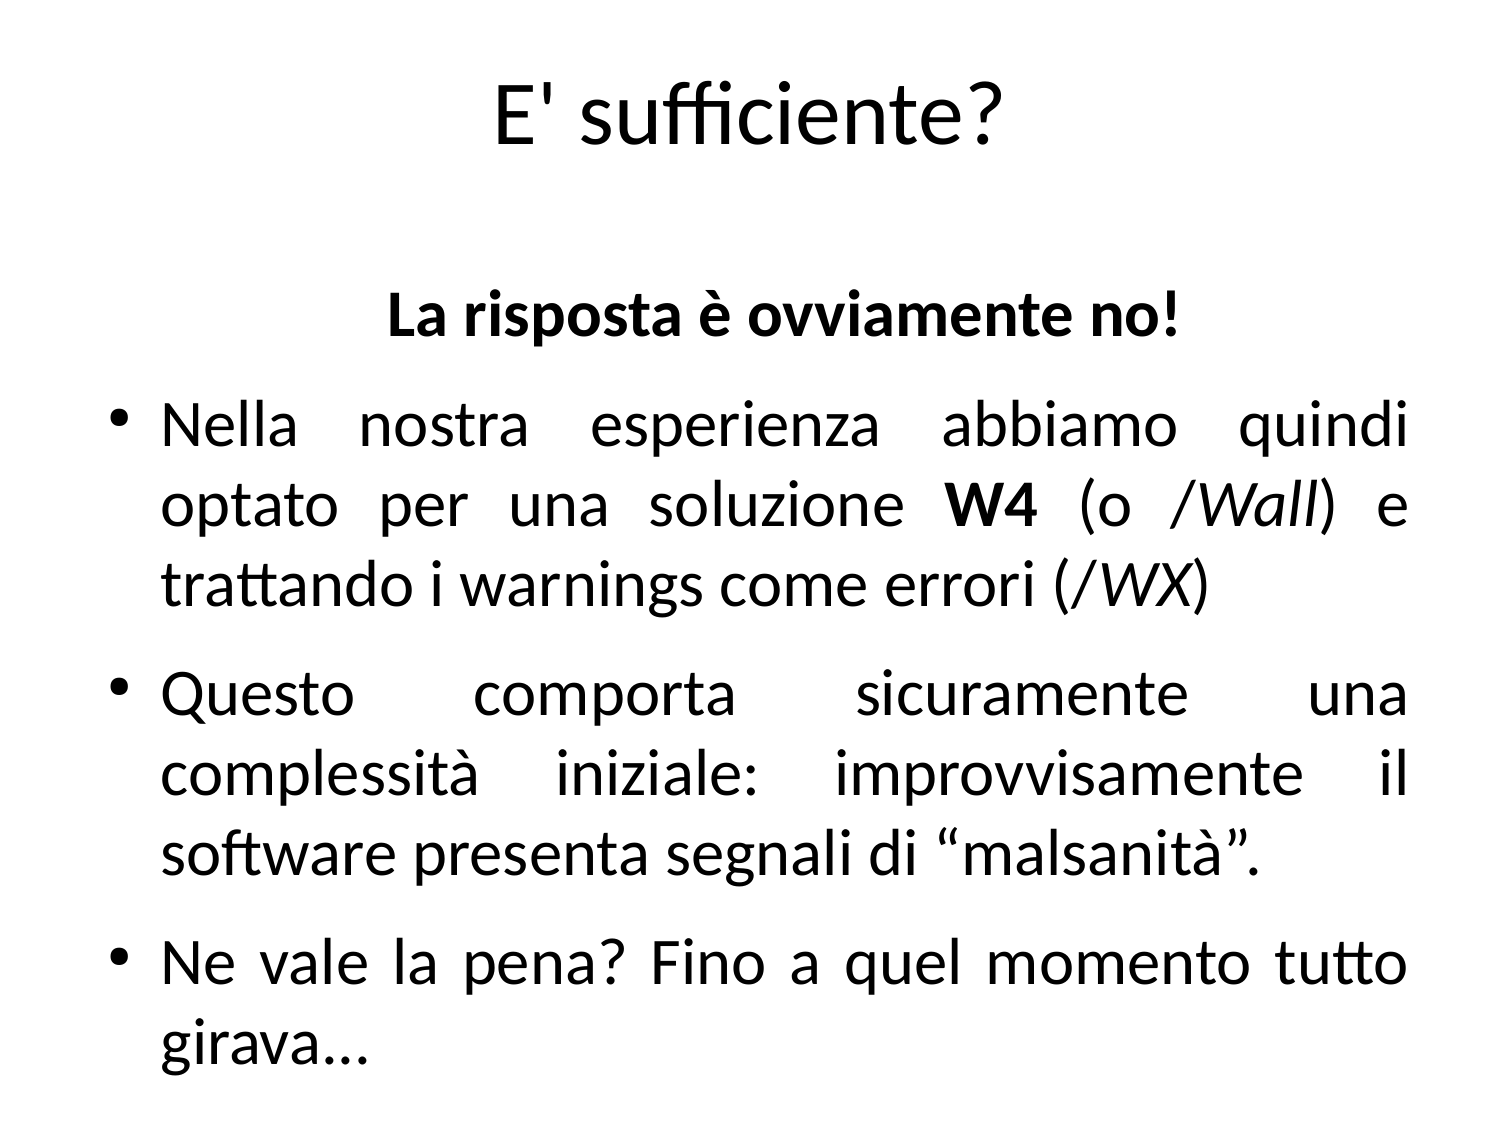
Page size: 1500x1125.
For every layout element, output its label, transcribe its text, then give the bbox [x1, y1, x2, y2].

list [75, 262, 1426, 1005]
title E' sufficiente? [75, 45, 1425, 233]
